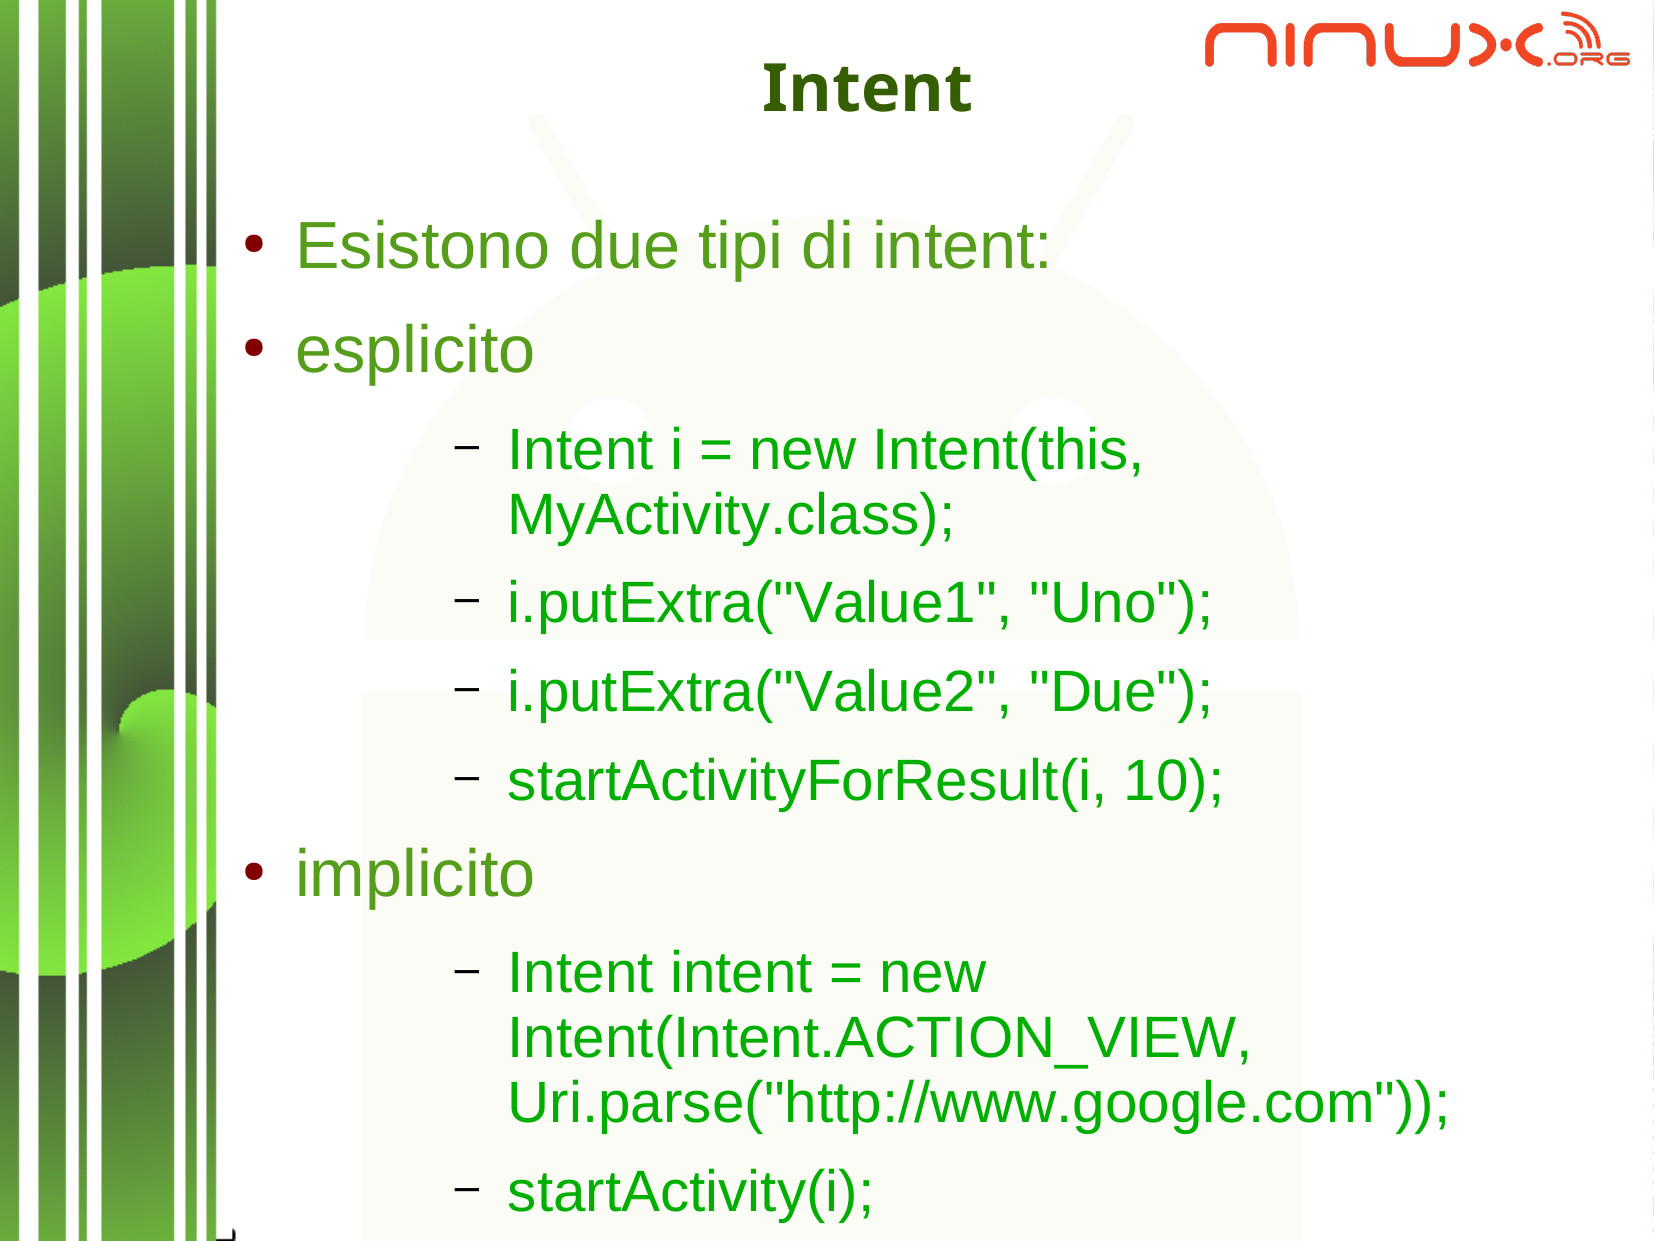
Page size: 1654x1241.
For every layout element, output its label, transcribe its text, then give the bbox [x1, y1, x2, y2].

picture [0, 0, 1654, 1241]
list Esistono due tipi di intent: esplicito Intent i = new Intent(this, MyActivity.class); i.putExtra("Value1", "Uno"); i.putExtra("Value2", "Due"); startActivityForResult(i, 10); implicito Intent intent = new Intent(Intent.ACTION_VIEW, Uri.parse("http://www.google.com")); startActivity(i); [224, 207, 1598, 1222]
title Intent [236, 46, 1500, 125]
